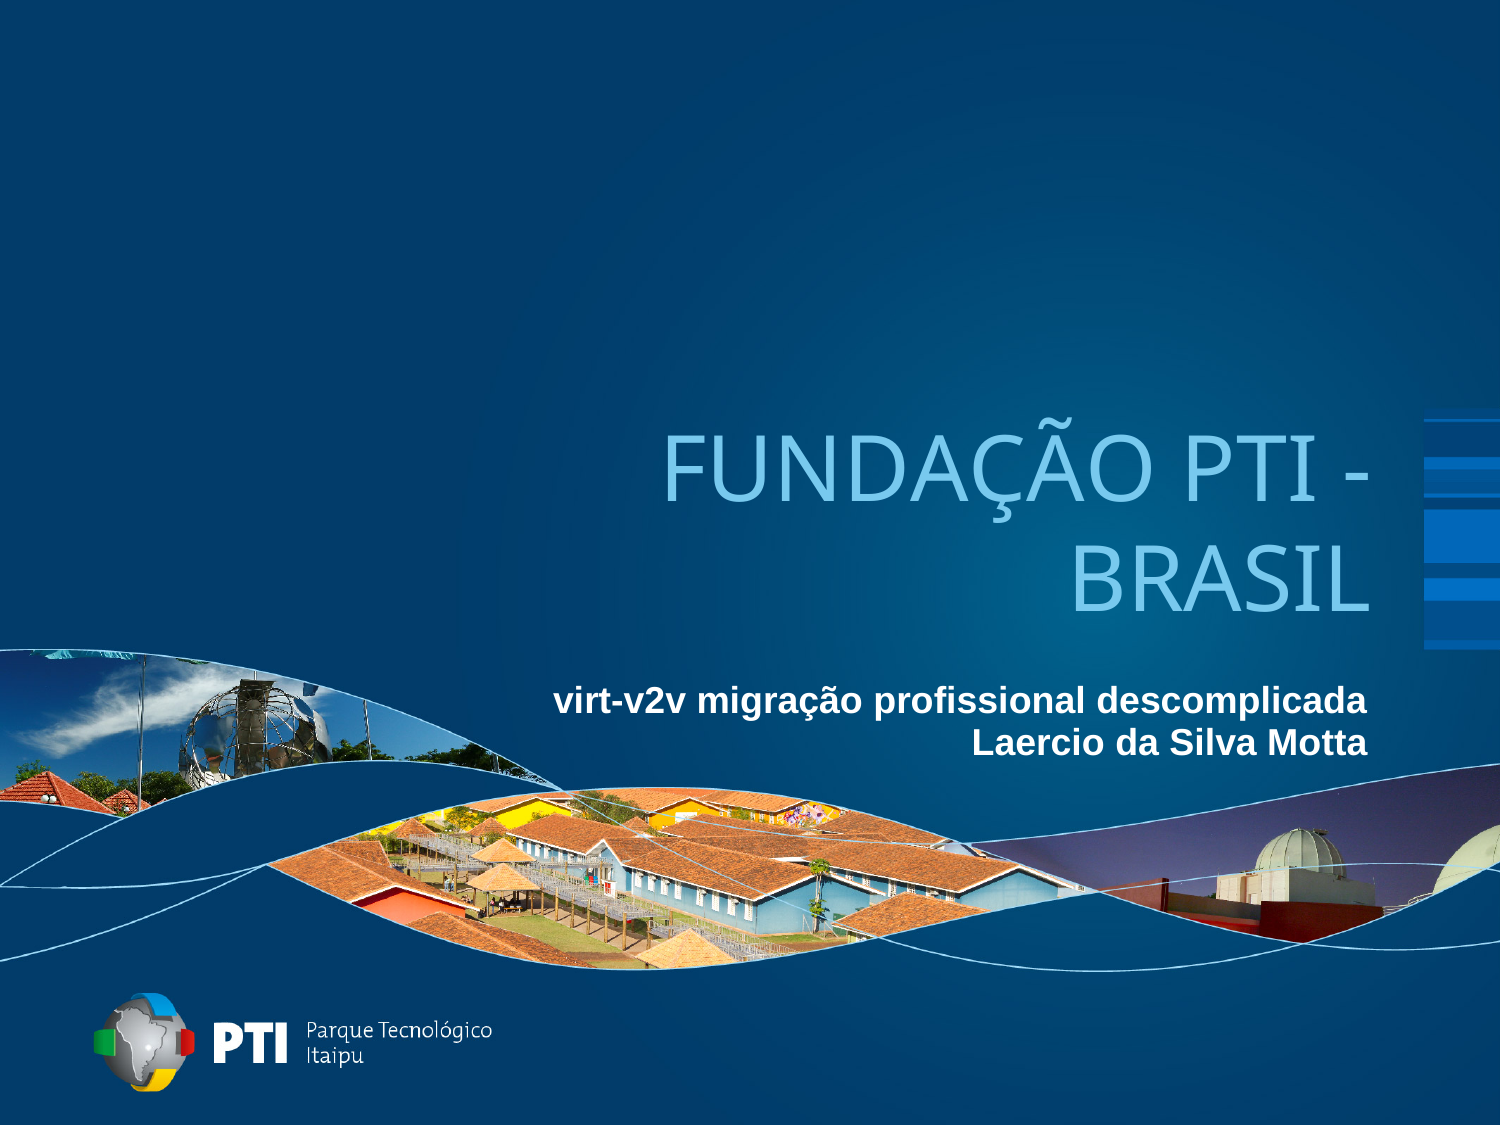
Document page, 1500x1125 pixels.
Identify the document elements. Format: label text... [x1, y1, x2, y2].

text_box FUNDAÇÃO PTI - BRASIL [379, 399, 1387, 641]
text_box virt-v2v migração profissional descomplicada Laercio da Silva Motta [538, 673, 1383, 775]
picture [0, 0, 1500, 1125]
